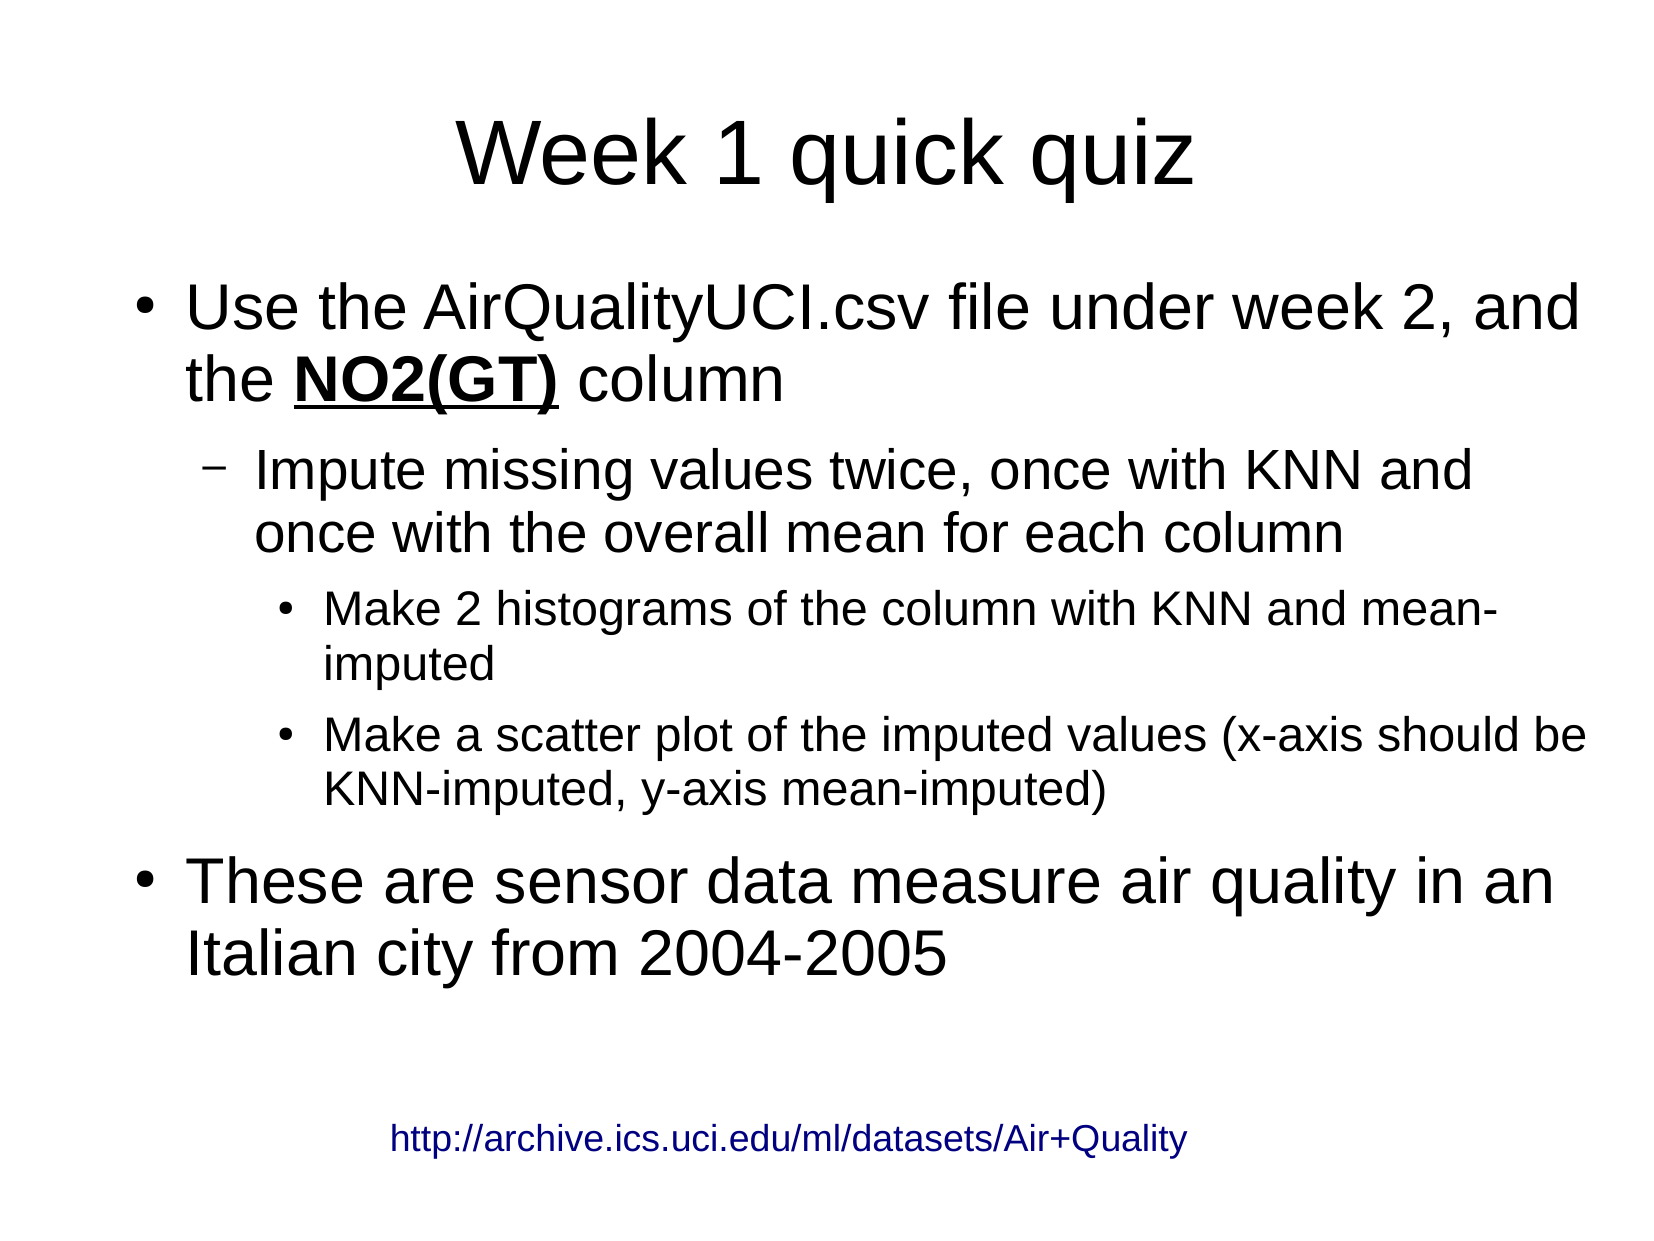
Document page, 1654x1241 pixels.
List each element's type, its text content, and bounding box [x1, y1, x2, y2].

text_box http://archive.ics.uci.edu/ml/datasets/Air+Quality [375, 1110, 1204, 1167]
list Use the AirQualityUCI.csv file under week 2, and the NO2(GT) column Impute missing values twice, once with KNN and once with the overall mean for each column Make 2 histograms of the column with KNN and mean-imputed Make a scatter plot of the imputed values (x-axis should be KNN-imputed, y-axis mean-imputed) These are sensor data measure air quality in an Italian city from 2004-2005 [116, 270, 1606, 991]
title Week 1 quick quiz [82, 49, 1571, 257]
